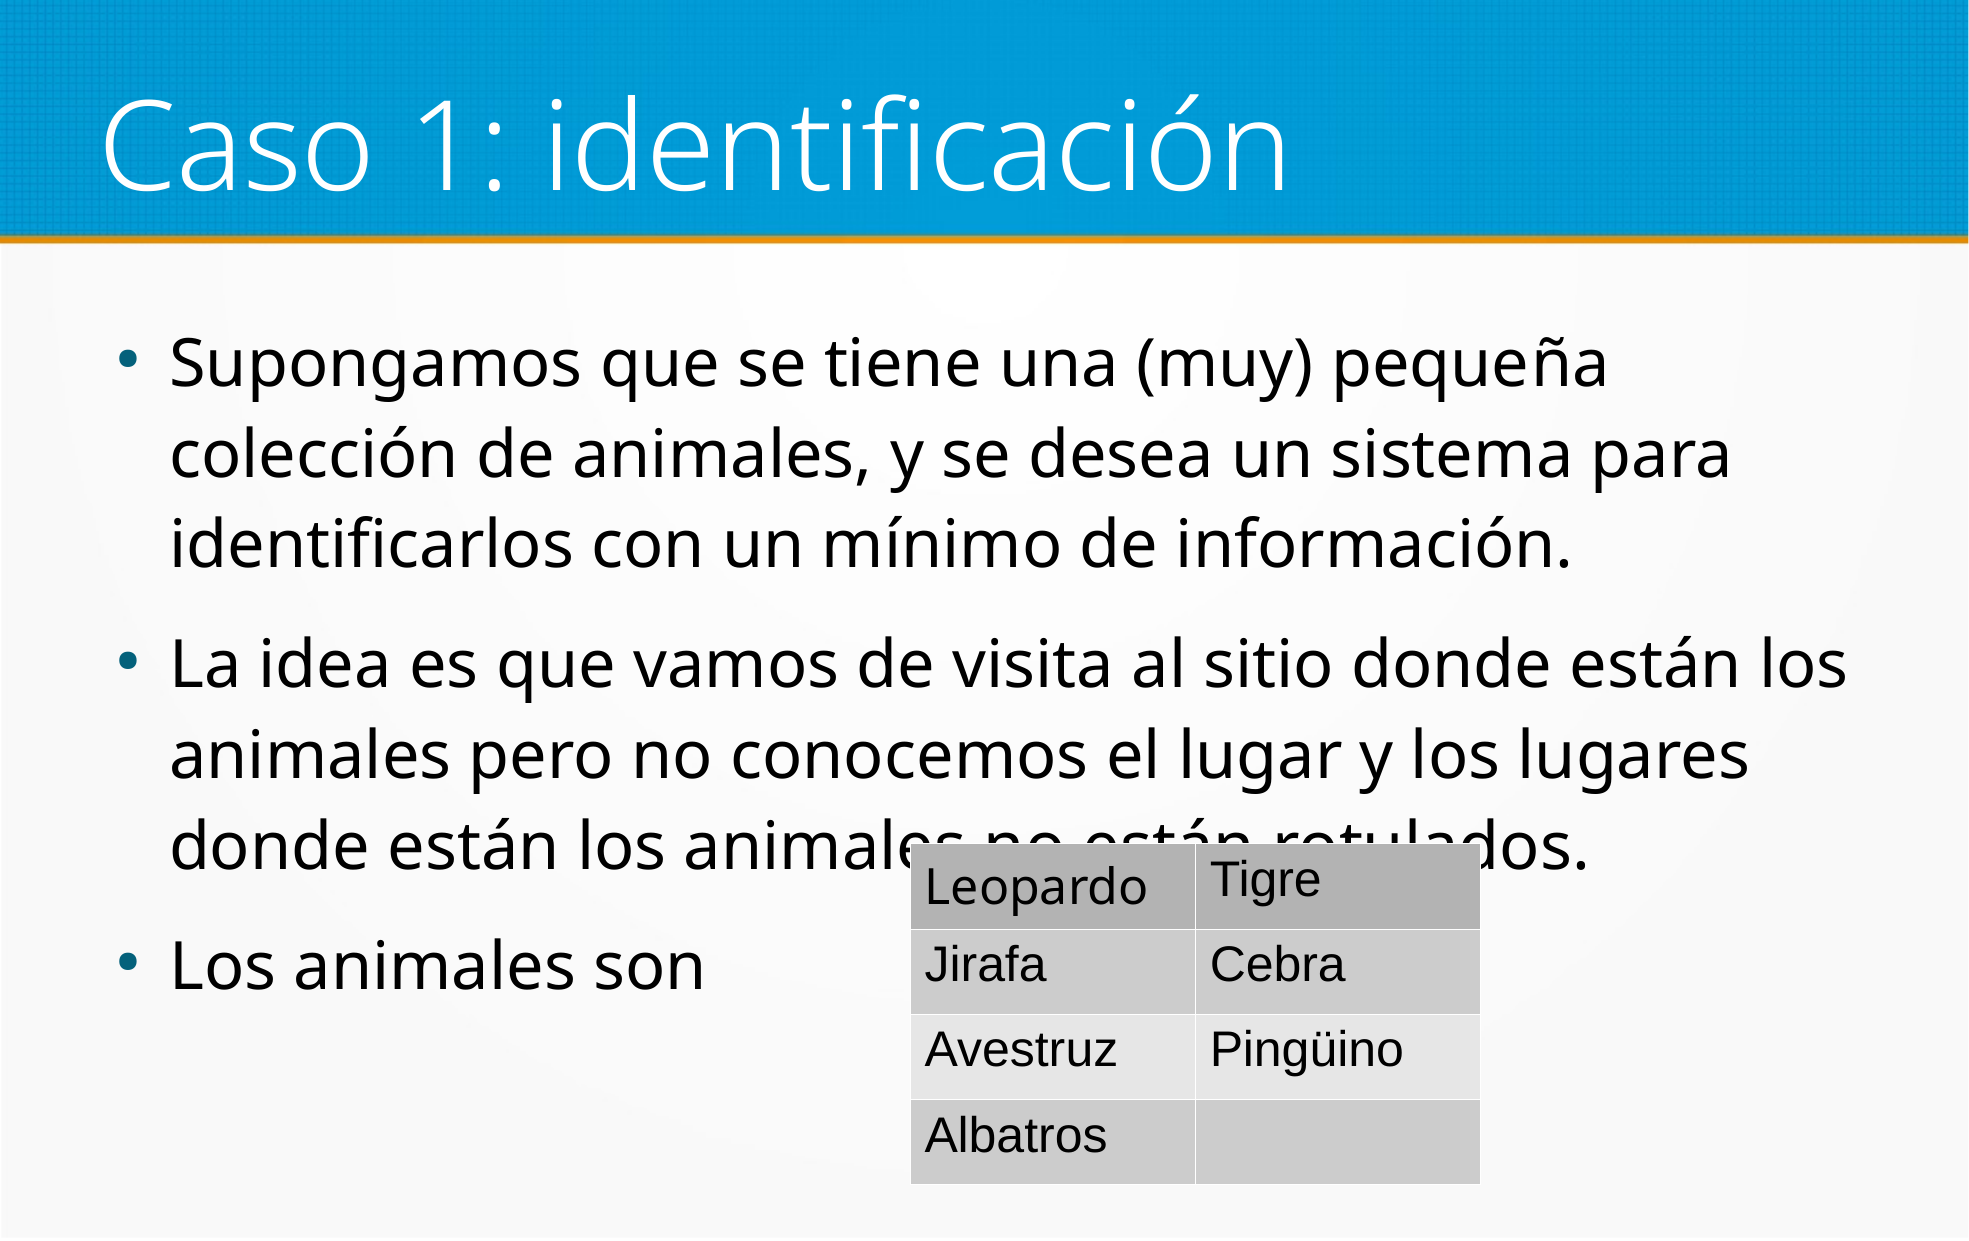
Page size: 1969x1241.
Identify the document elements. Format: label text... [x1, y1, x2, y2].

table_cell Pingüino [1196, 1015, 1480, 1099]
picture [0, 233, 1969, 1241]
table_header Tigre [1196, 844, 1480, 929]
table_cell Cebra [1196, 930, 1480, 1014]
list Supongamos que se tiene una (muy) pequeña colección de animales, y se desea un sistema para identificarlos con un mínimo de información. La idea es que vamos de visita al sitio donde están los animales pero no conocemos el lugar y los lugares donde están los animales no están rotulados. Los animales son [98, 315, 1861, 1081]
table_header Leopardo [911, 844, 1195, 929]
table_cell [1196, 1100, 1480, 1184]
table_cell Albatros [911, 1100, 1195, 1184]
table_cell Avestruz [911, 1015, 1195, 1099]
title Caso 1: identificación [98, 19, 1870, 227]
table_cell Jirafa [911, 930, 1195, 1014]
